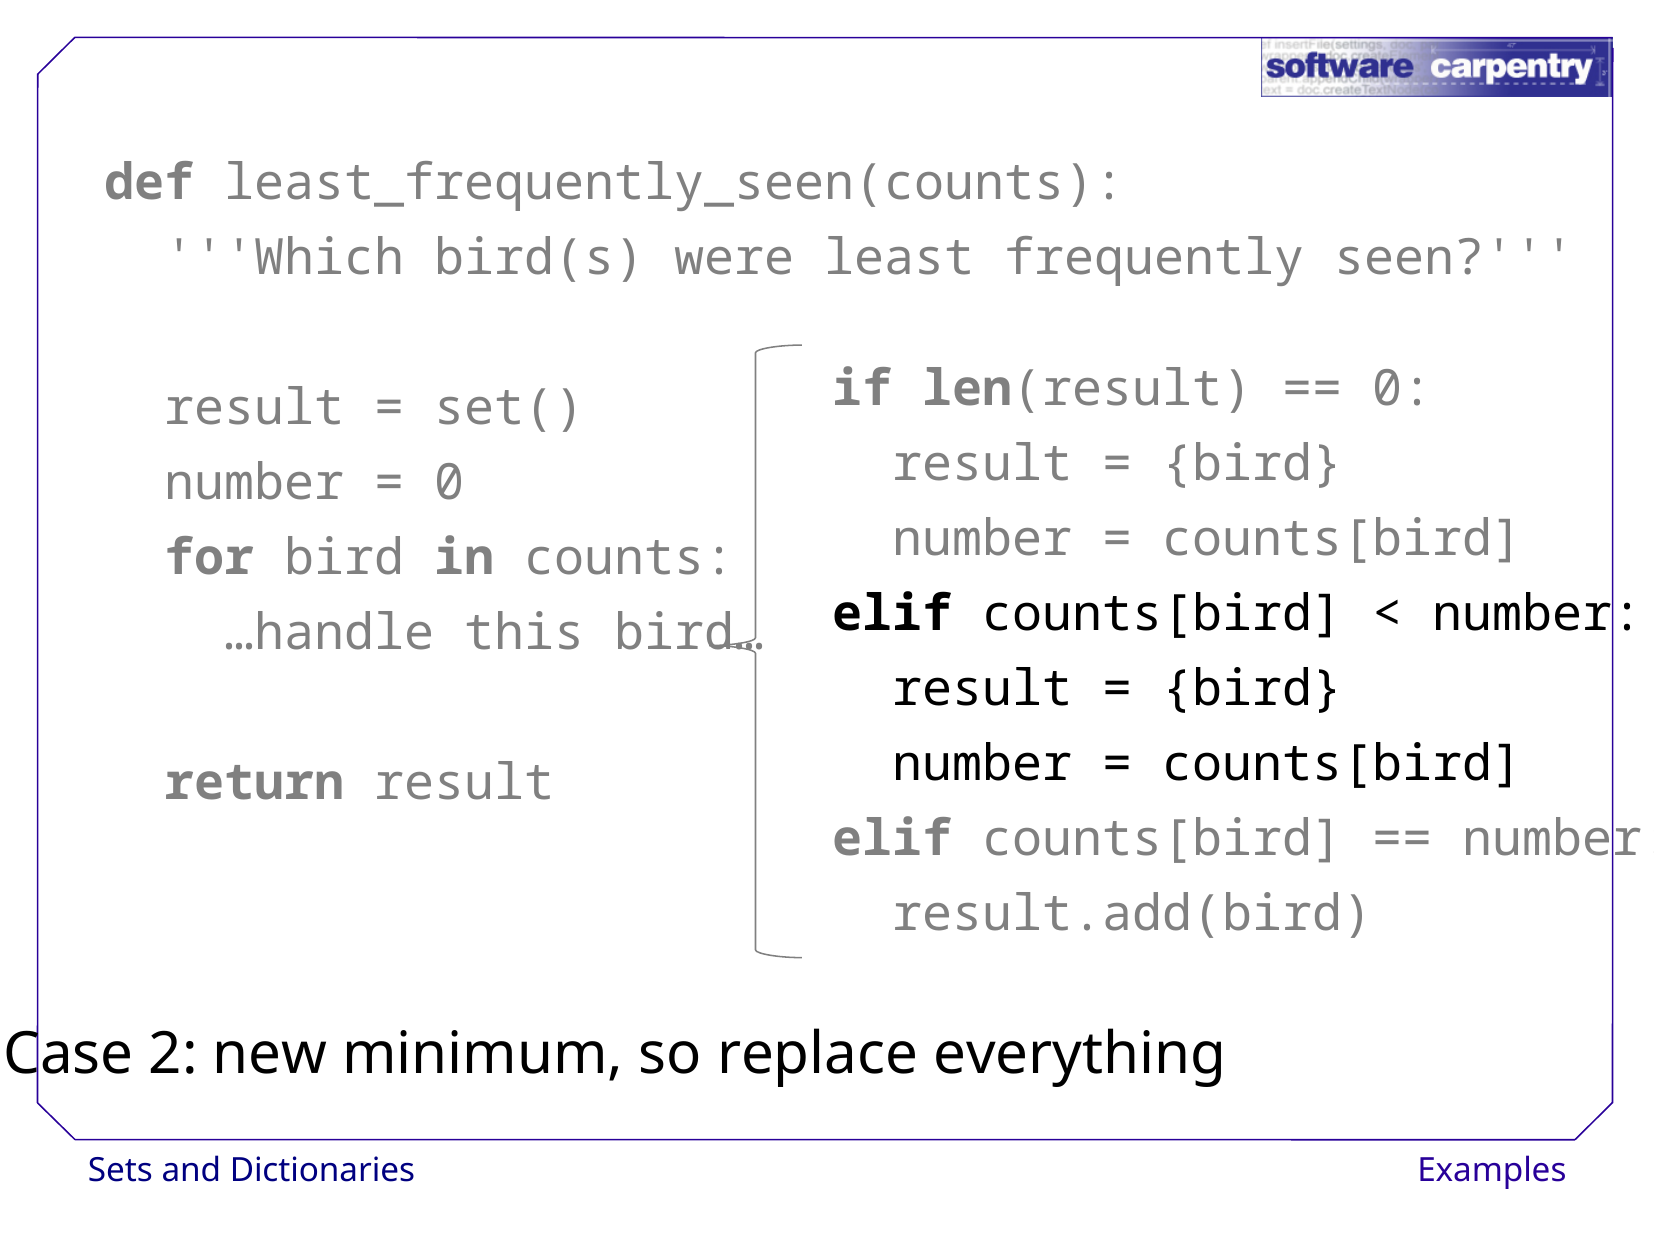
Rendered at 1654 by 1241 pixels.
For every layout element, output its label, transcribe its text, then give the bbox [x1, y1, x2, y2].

text_box def least_frequently_seen(counts): '''Which bird(s) were least frequently seen?''' result = set() number = 0 for bird in counts: …handle this bird… return result [89, 126, 1127, 771]
text_box Case 2: new minimum, so replace everything [0, 972, 1392, 1093]
picture [1261, 39, 1613, 97]
text_box if len(result) == 0: result = {bird} number = counts[bird] elif counts[bird] < number: result = {bird} number = counts[bird] elif counts[bird] == number: result.add(bird) [817, 332, 1568, 976]
